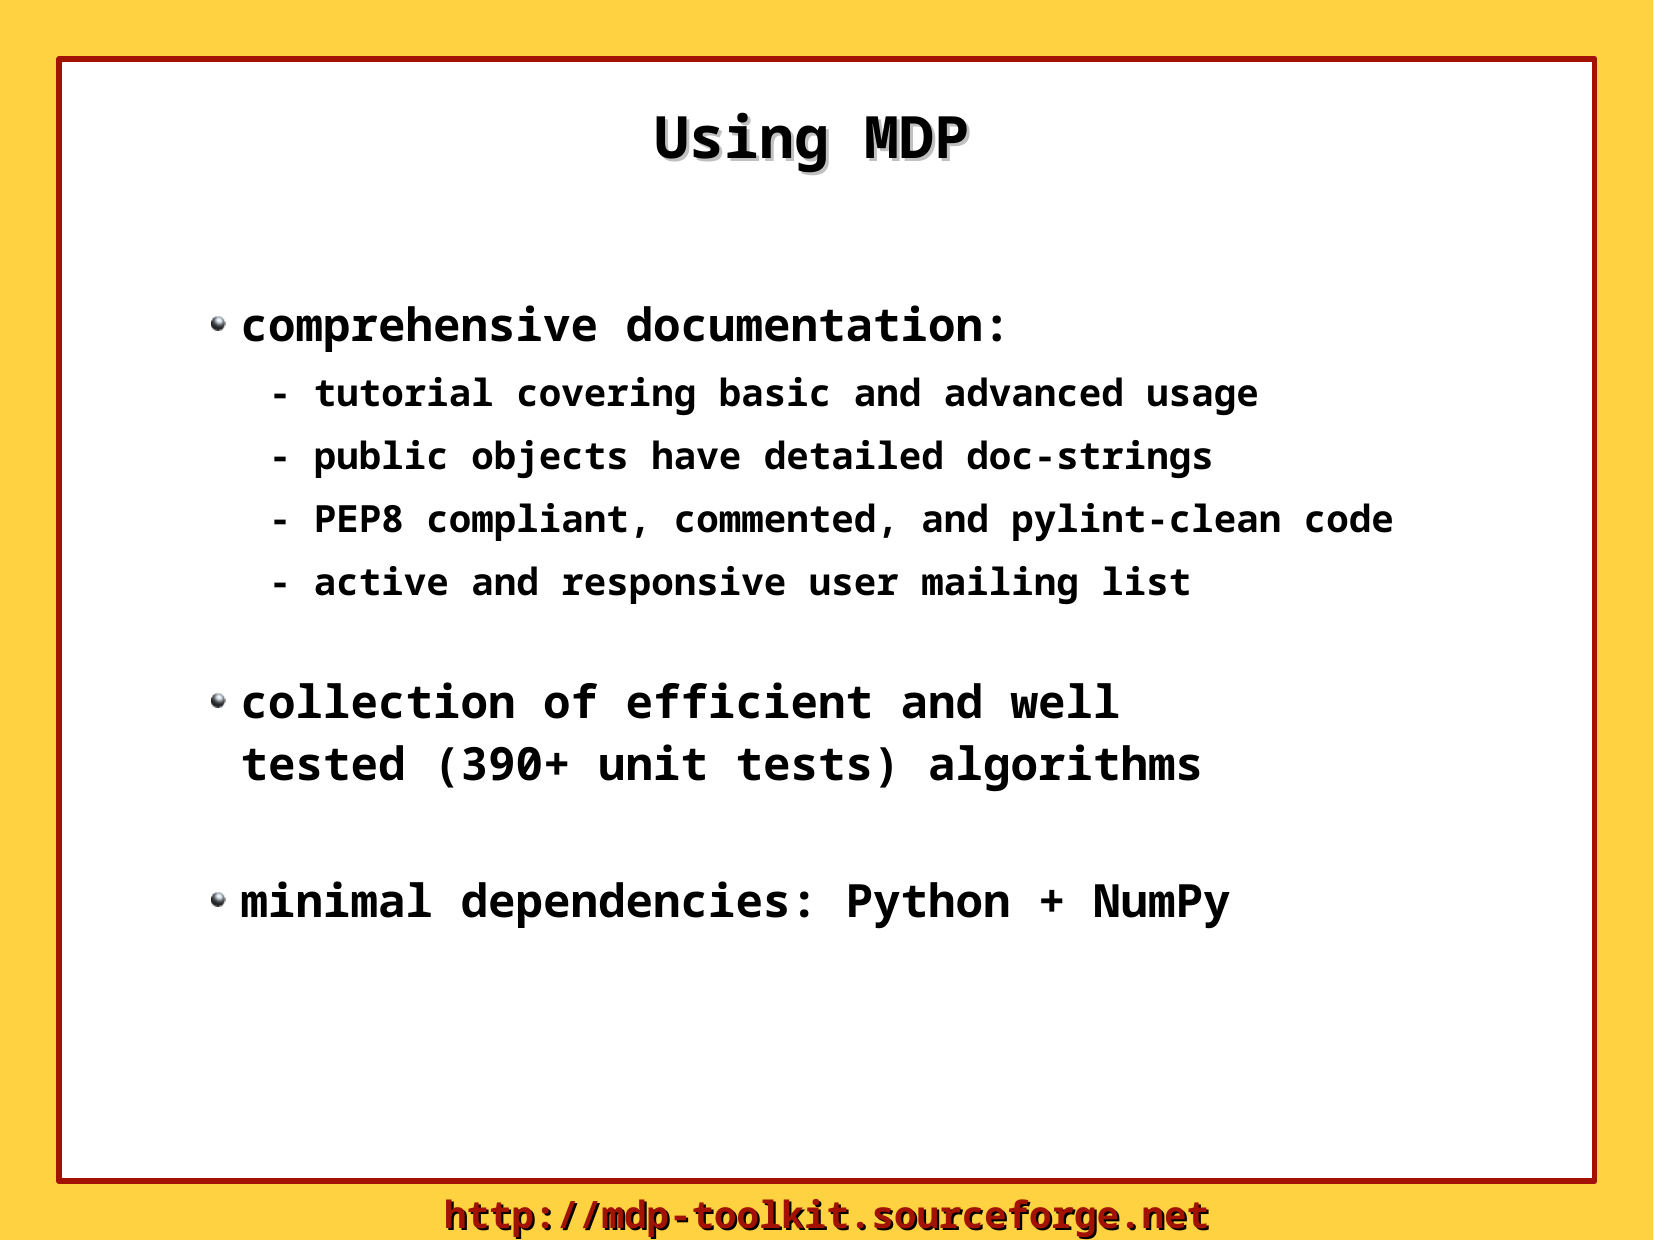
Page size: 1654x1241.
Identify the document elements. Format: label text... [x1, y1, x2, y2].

picture [211, 892, 226, 907]
text_box comprehensive documentation: - tutorial covering basic and advanced usage - public objects have detailed doc-strings - PEP8 compliant, commented, and pylint-clean code - active and responsive user mailing list collection of efficient and well tested (390+ unit tests) algorithms minimal dependencies: Python + NumPy [196, 285, 1468, 868]
text_box Using MDP [88, 88, 1536, 173]
